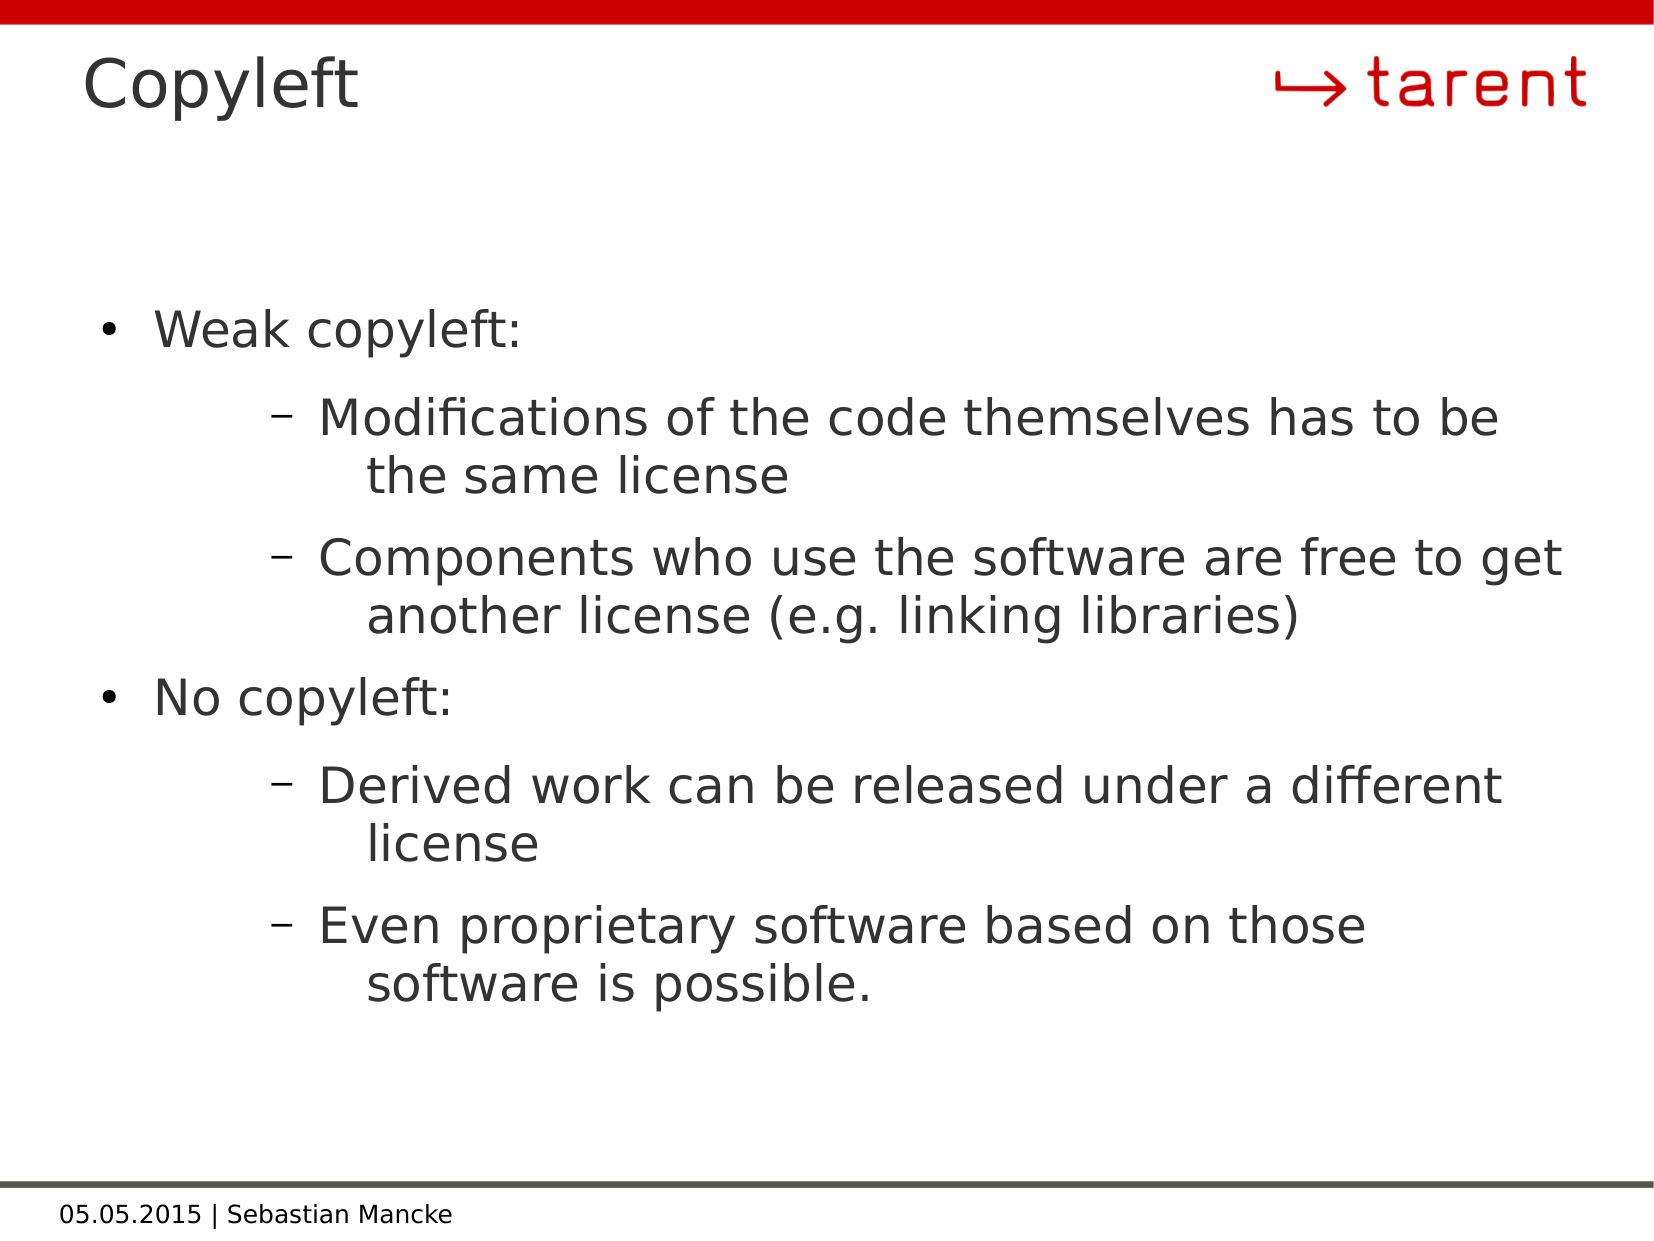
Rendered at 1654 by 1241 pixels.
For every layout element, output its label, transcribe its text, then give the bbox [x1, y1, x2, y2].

picture [0, 1181, 1654, 1188]
list Weak copyleft: Modifications of the code themselves has to be the same license Components who use the software are free to get another license (e.g. linking libraries) No copyleft: Derived work can be released under a different license Even proprietary software based on those software is possible. [82, 213, 1571, 1018]
picture [1571, 51, 1612, 120]
picture [0, 0, 1654, 26]
title Copyleft [82, 35, 1571, 134]
